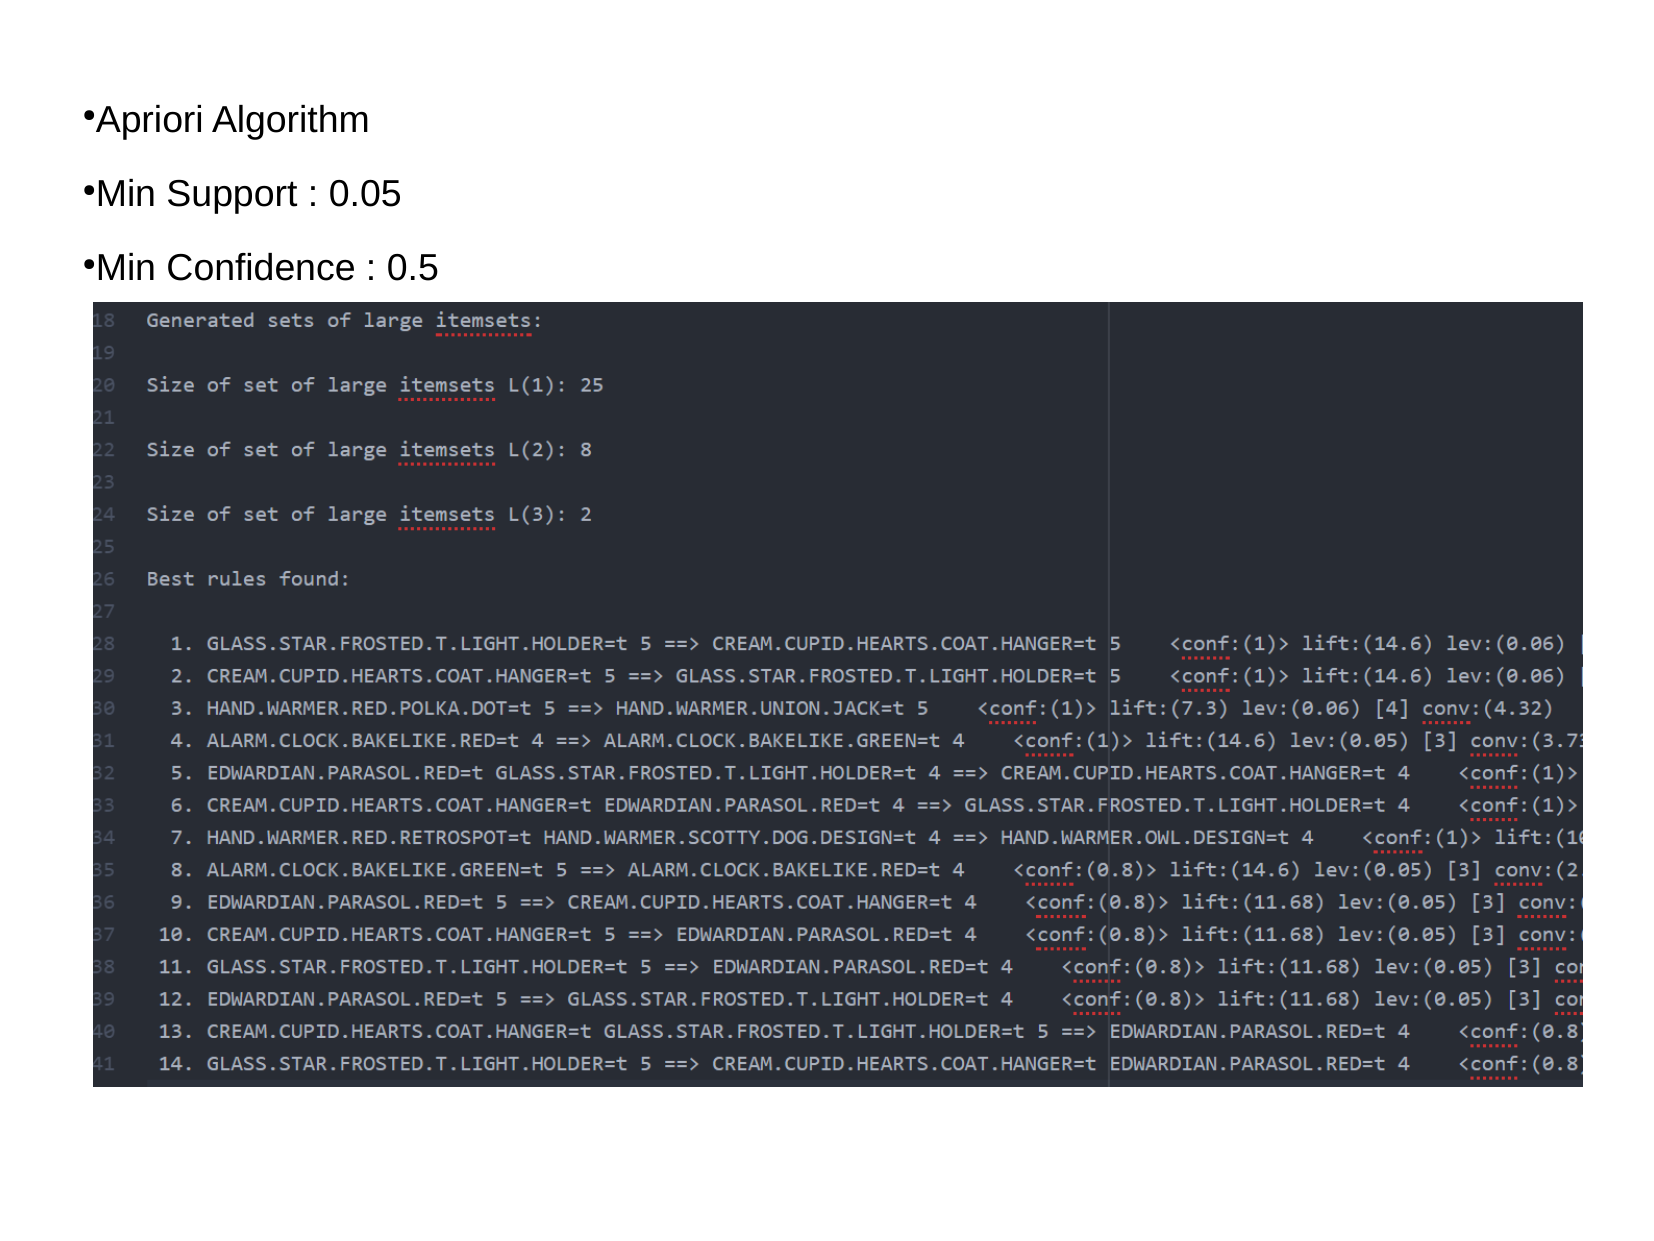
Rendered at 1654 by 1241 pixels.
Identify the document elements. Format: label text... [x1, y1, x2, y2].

picture [93, 302, 1583, 1087]
list Apriori Algorithm Min Support : 0.05 Min Confidence : 0.5 [82, 94, 1571, 814]
